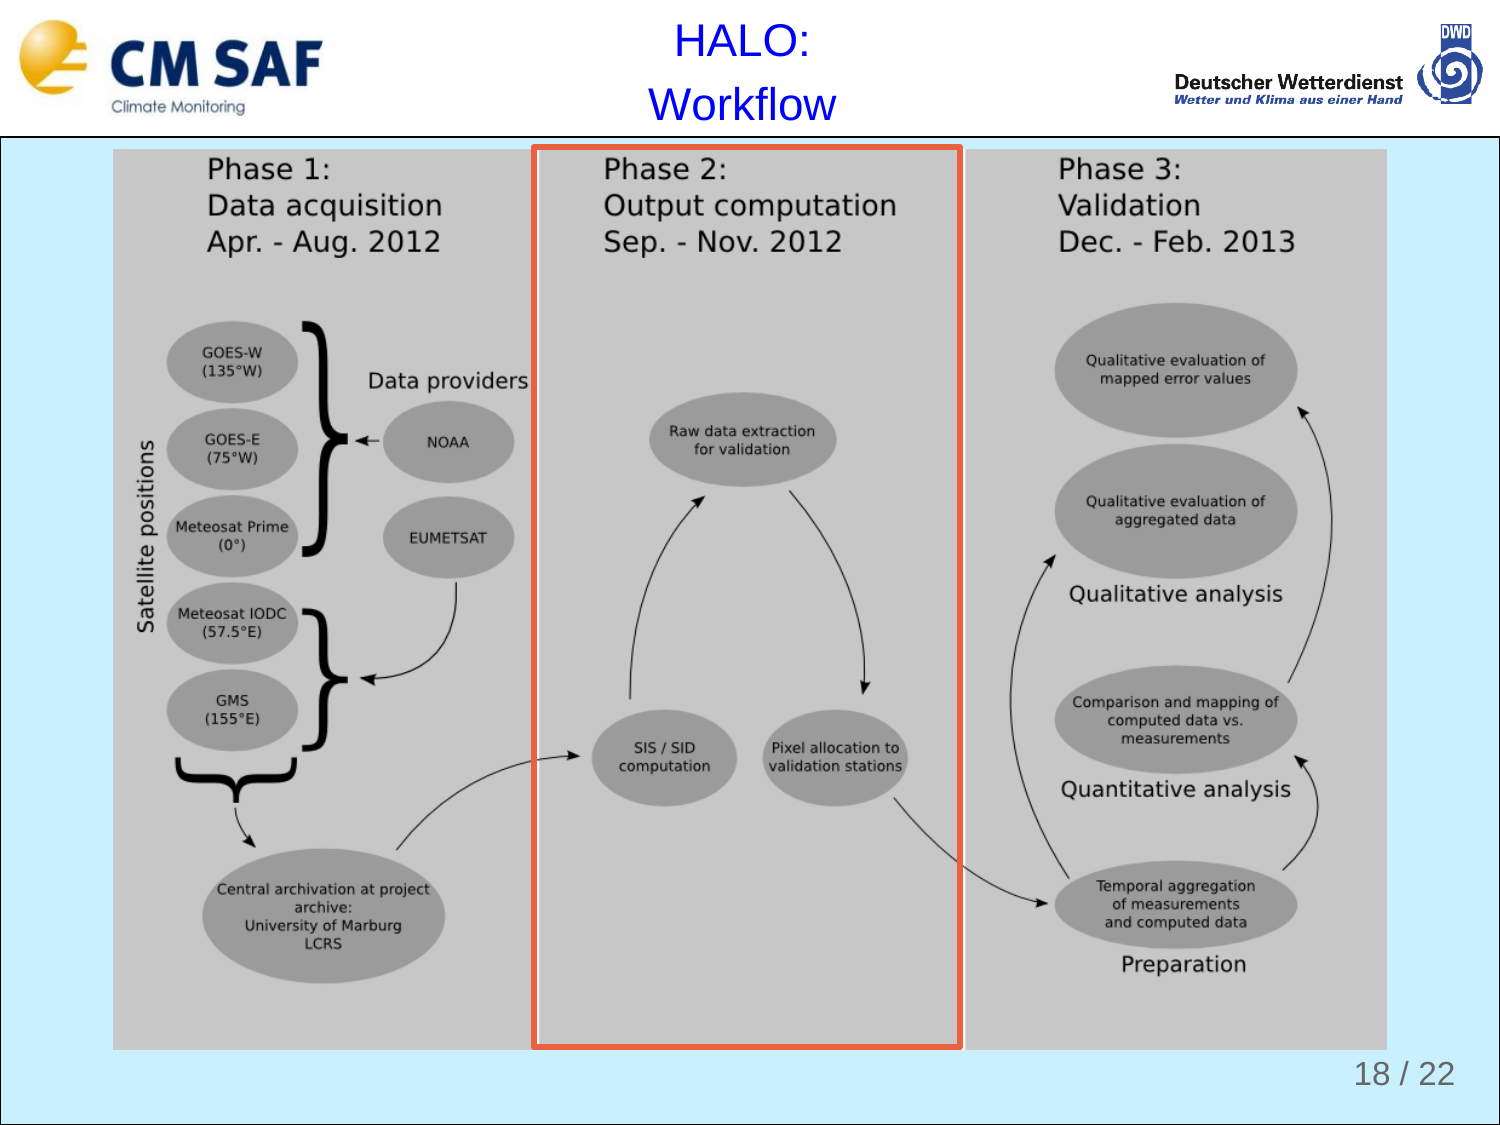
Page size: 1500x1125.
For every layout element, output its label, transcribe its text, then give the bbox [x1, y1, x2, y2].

picture [113, 149, 1387, 1051]
picture [1175, 24, 1483, 104]
text_box HALO: Workflow [313, 1, 1172, 80]
picture [17, 19, 325, 117]
picture [537, 150, 957, 1044]
